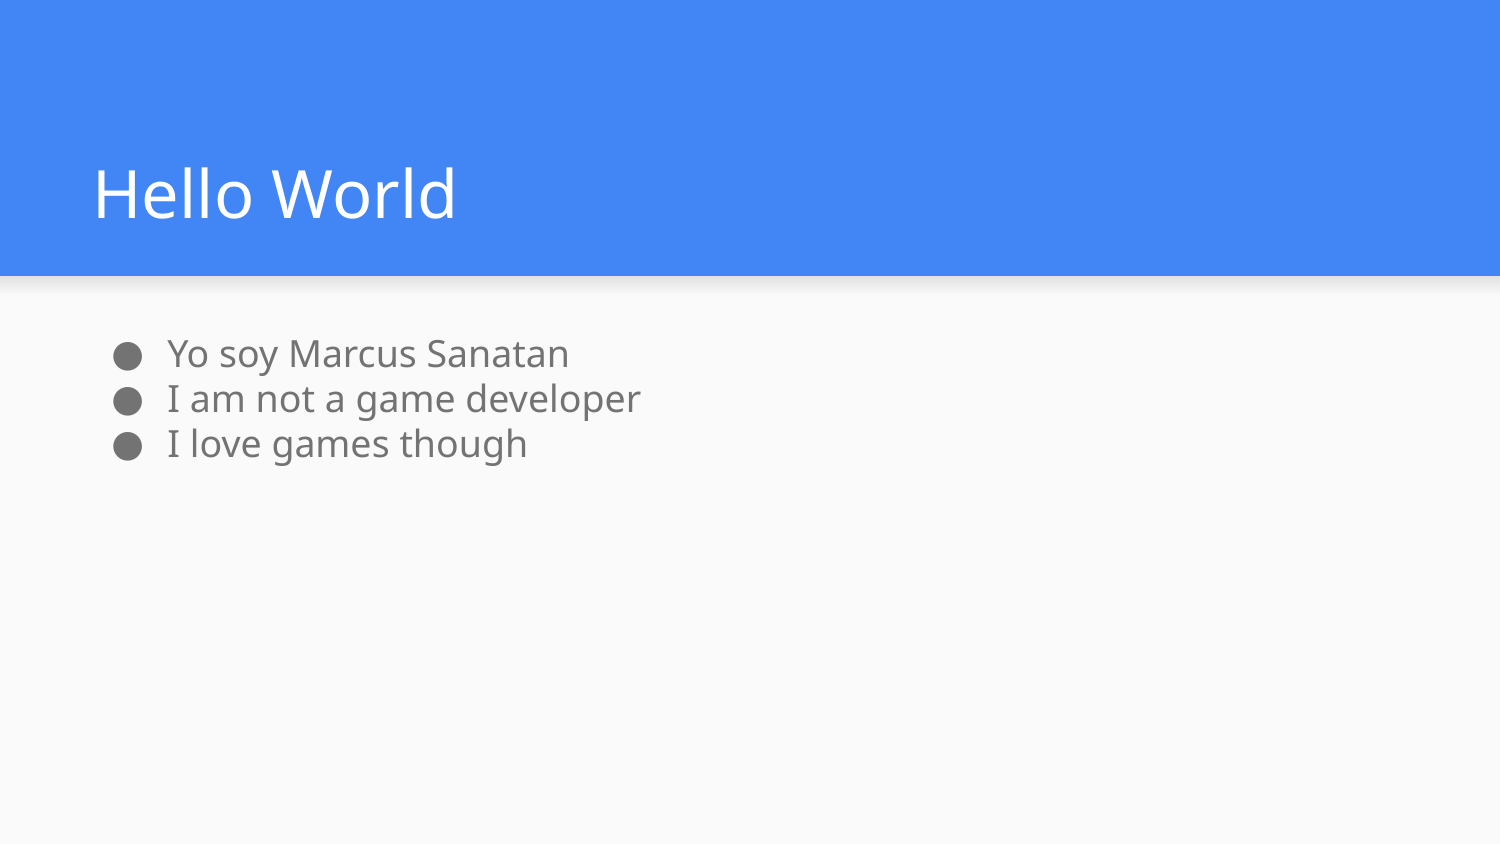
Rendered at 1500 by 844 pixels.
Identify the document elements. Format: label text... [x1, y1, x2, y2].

list Yo soy Marcus Sanatan I am not a game developer I love games though [77, 314, 1427, 760]
title Hello World [77, 121, 1427, 248]
